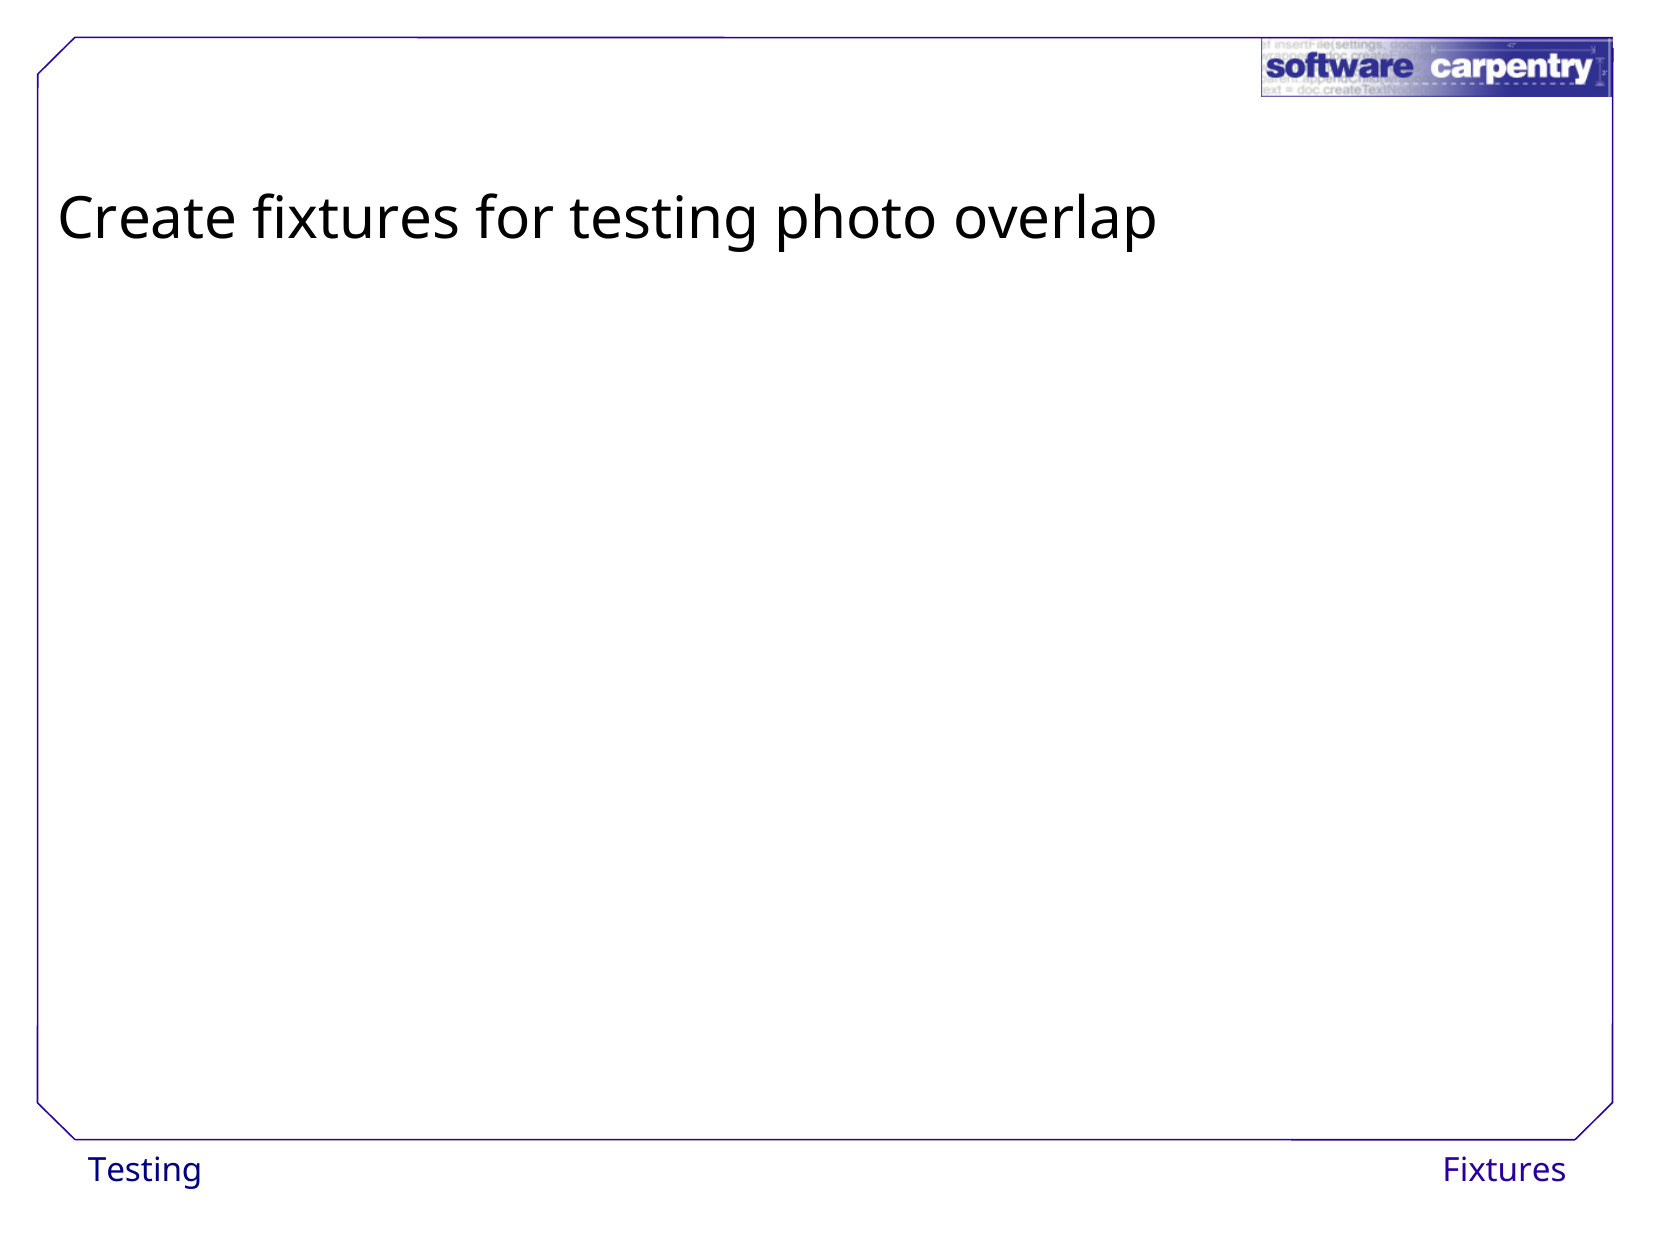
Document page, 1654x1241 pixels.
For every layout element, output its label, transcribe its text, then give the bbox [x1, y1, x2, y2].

picture [1261, 39, 1613, 97]
text_box Create fixtures for testing photo overlap [42, 138, 1323, 259]
